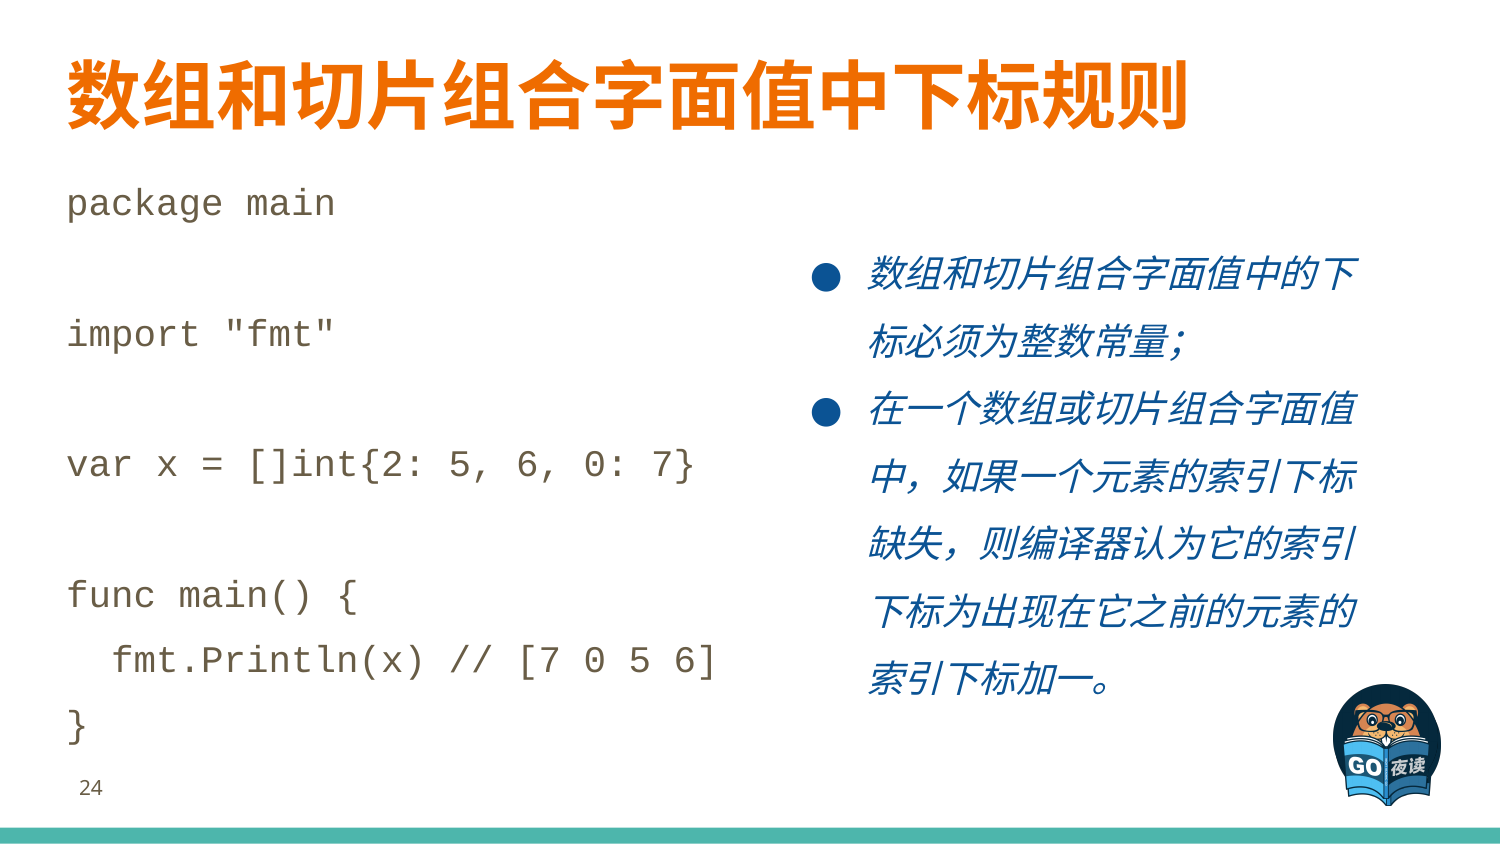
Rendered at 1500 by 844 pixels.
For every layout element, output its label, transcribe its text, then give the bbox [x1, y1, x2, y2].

title 数组和切片组合字面值中下标规则 [51, 33, 1449, 150]
slide_number <number> [27, 756, 118, 821]
list package main import "fmt" var x = []int{2: 5, 6, 0: 7} func main() { fmt.Println(x) // [7 0 5 6] } [51, 175, 803, 757]
picture [1333, 684, 1441, 806]
text_box 数组和切片组合字面值中的下标必须为整数常量； 在一个数组或切片组合字面值中，如果一个元素的索引下标缺失，则编译器认为它的索引下标为出现在它之前的元素的索引下标加一。 [776, 212, 1396, 748]
